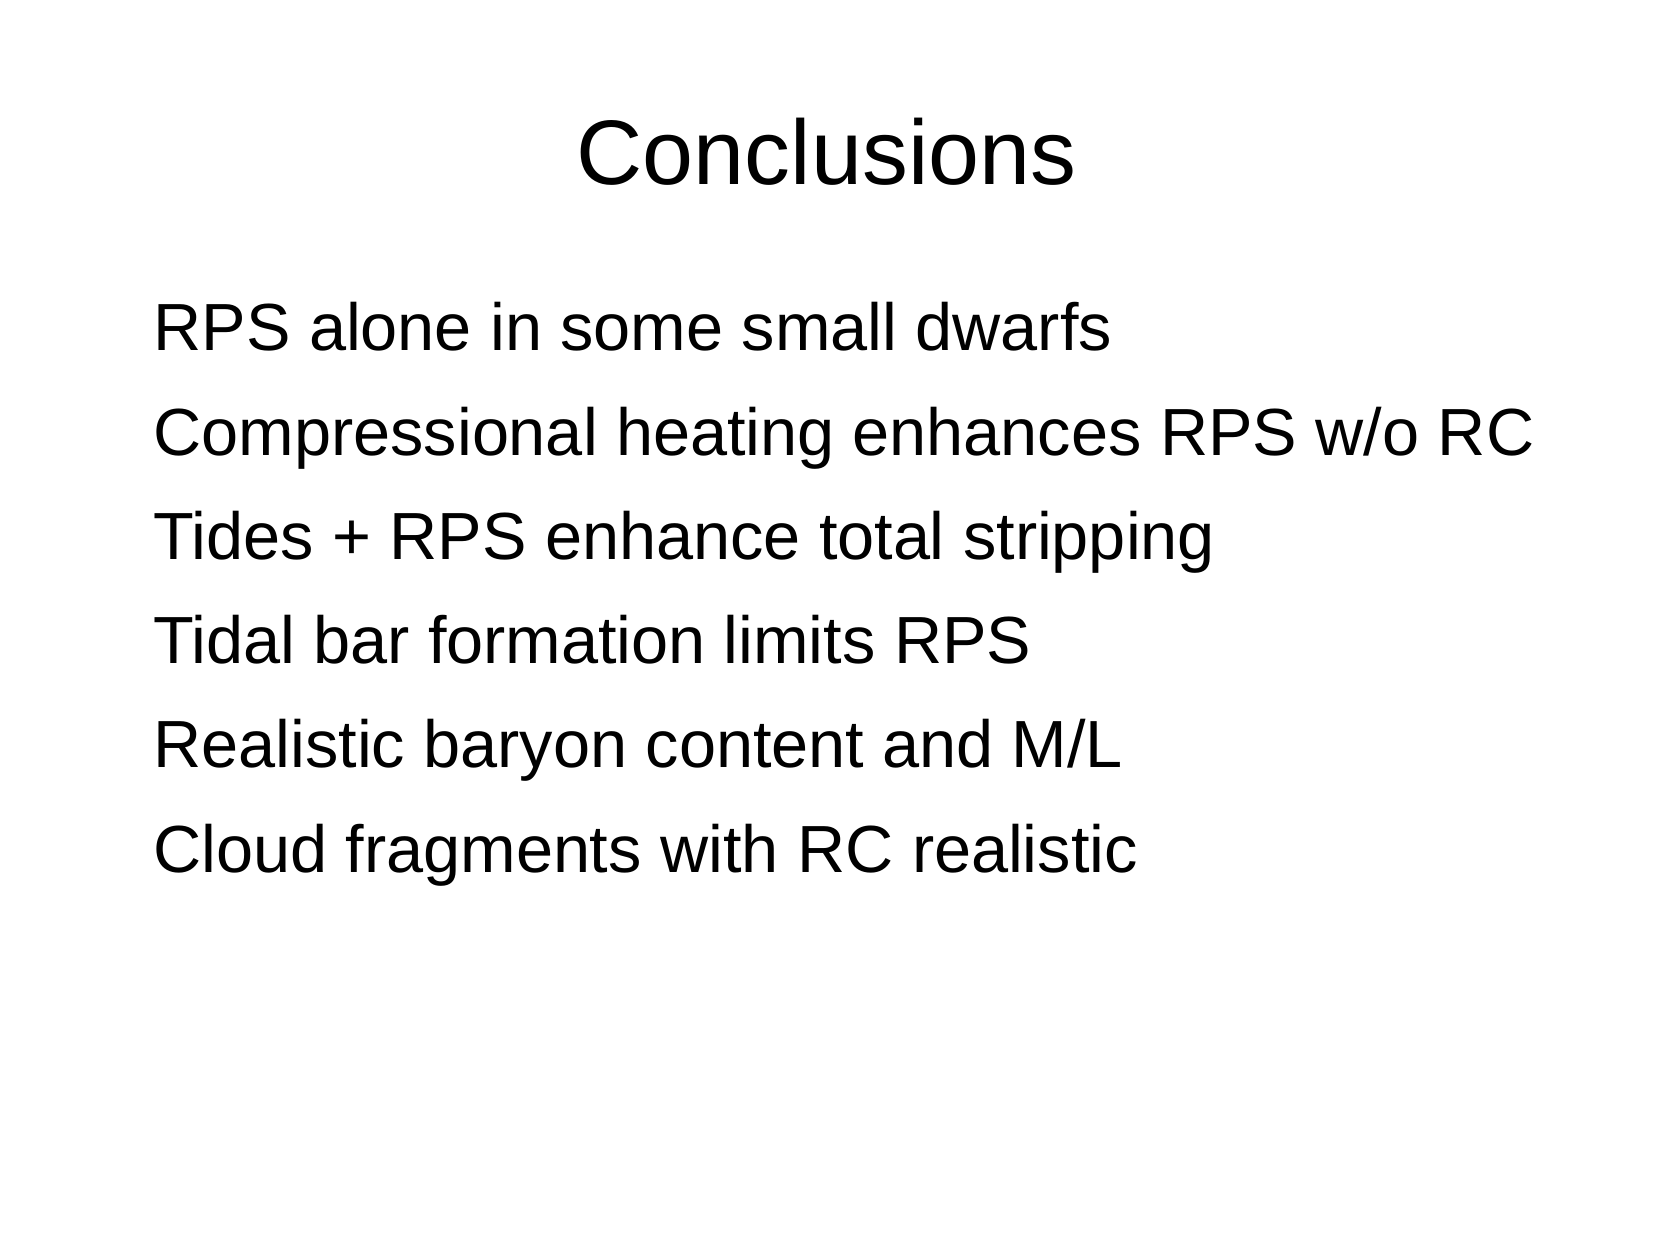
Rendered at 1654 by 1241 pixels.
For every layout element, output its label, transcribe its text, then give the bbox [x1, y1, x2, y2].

list RPS alone in some small dwarfs Compressional heating enhances RPS w/o RC Tides + RPS enhance total stripping Tidal bar formation limits RPS Realistic baryon content and M/L Cloud fragments with RC realistic [82, 290, 1571, 1010]
title Conclusions [82, 49, 1571, 257]
